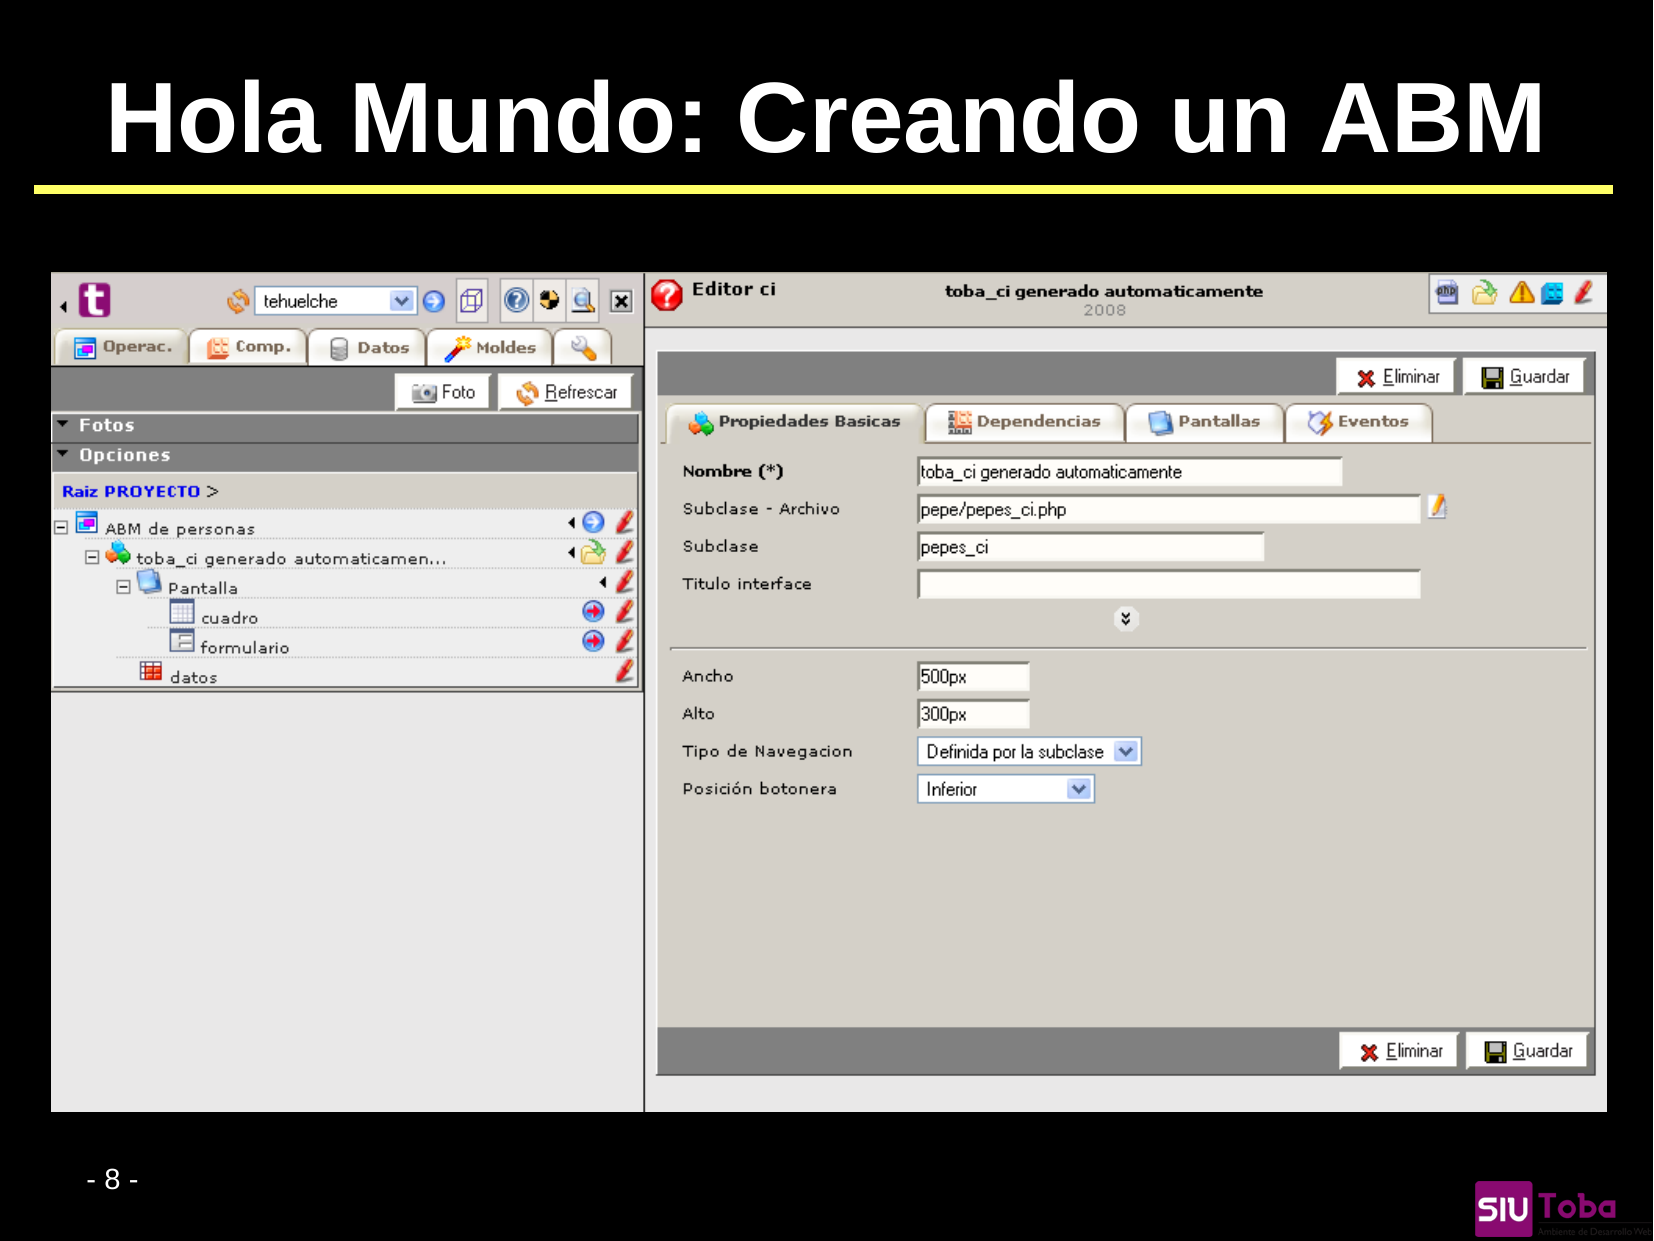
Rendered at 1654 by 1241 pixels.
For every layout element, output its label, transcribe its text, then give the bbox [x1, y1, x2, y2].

picture [1475, 1181, 1652, 1237]
title Hola Mundo: Creando un ABM [58, 47, 1594, 188]
picture [51, 272, 1607, 1112]
